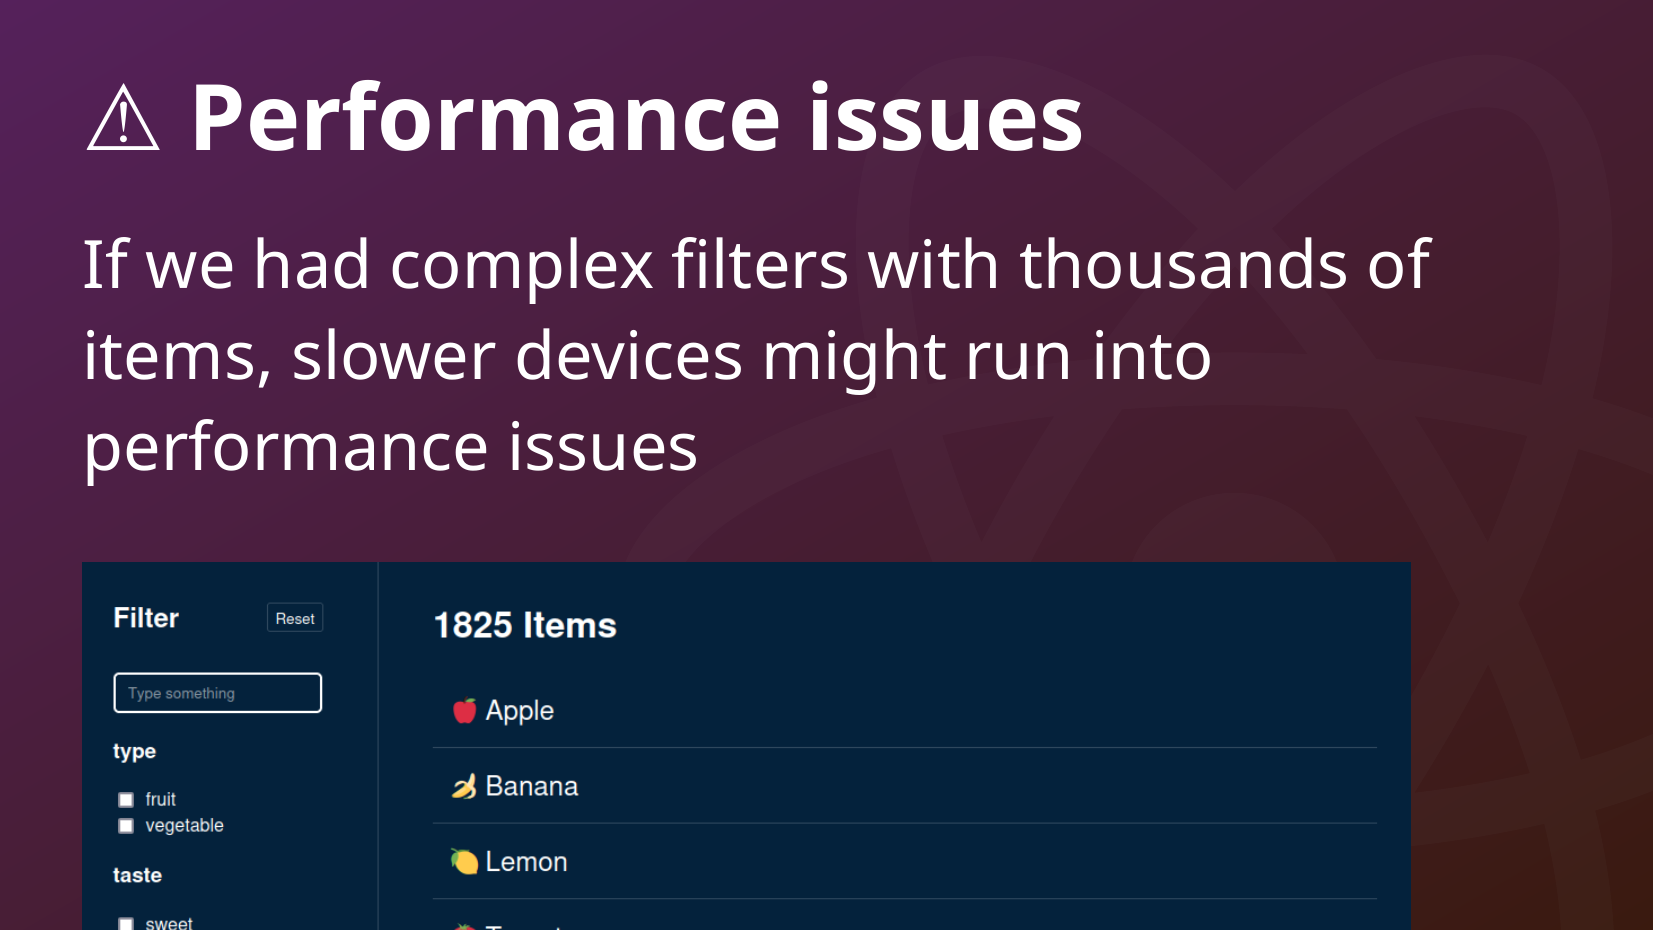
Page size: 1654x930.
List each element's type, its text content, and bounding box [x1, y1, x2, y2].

title ⚠️ Performance issues [82, 37, 1571, 193]
picture [82, 562, 1411, 930]
list If we had complex filters with thousands of items, slower devices might run into performance issues [82, 217, 1571, 757]
